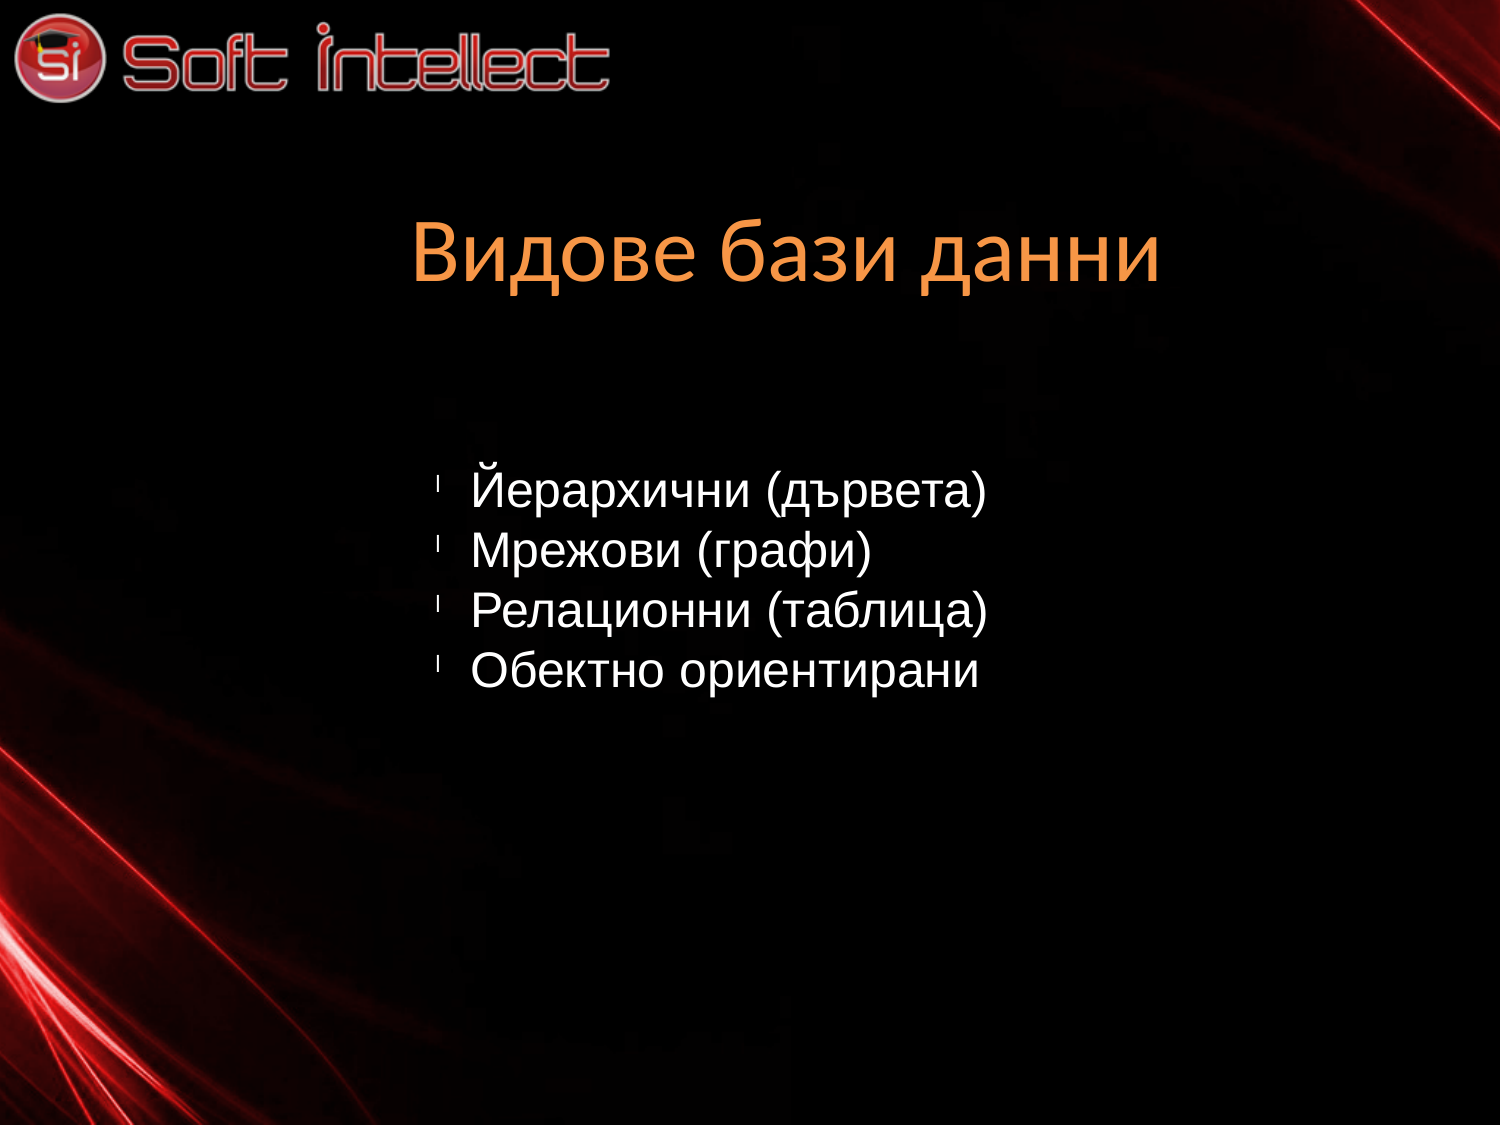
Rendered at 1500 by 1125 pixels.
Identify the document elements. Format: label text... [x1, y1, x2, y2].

text_box Йерархични (дървета) Мрежови (графи) Релационни (таблица) Обектно ориентирани [419, 449, 1155, 1125]
picture [0, 0, 1500, 1125]
text_box Видове бази данни [150, 124, 1425, 365]
